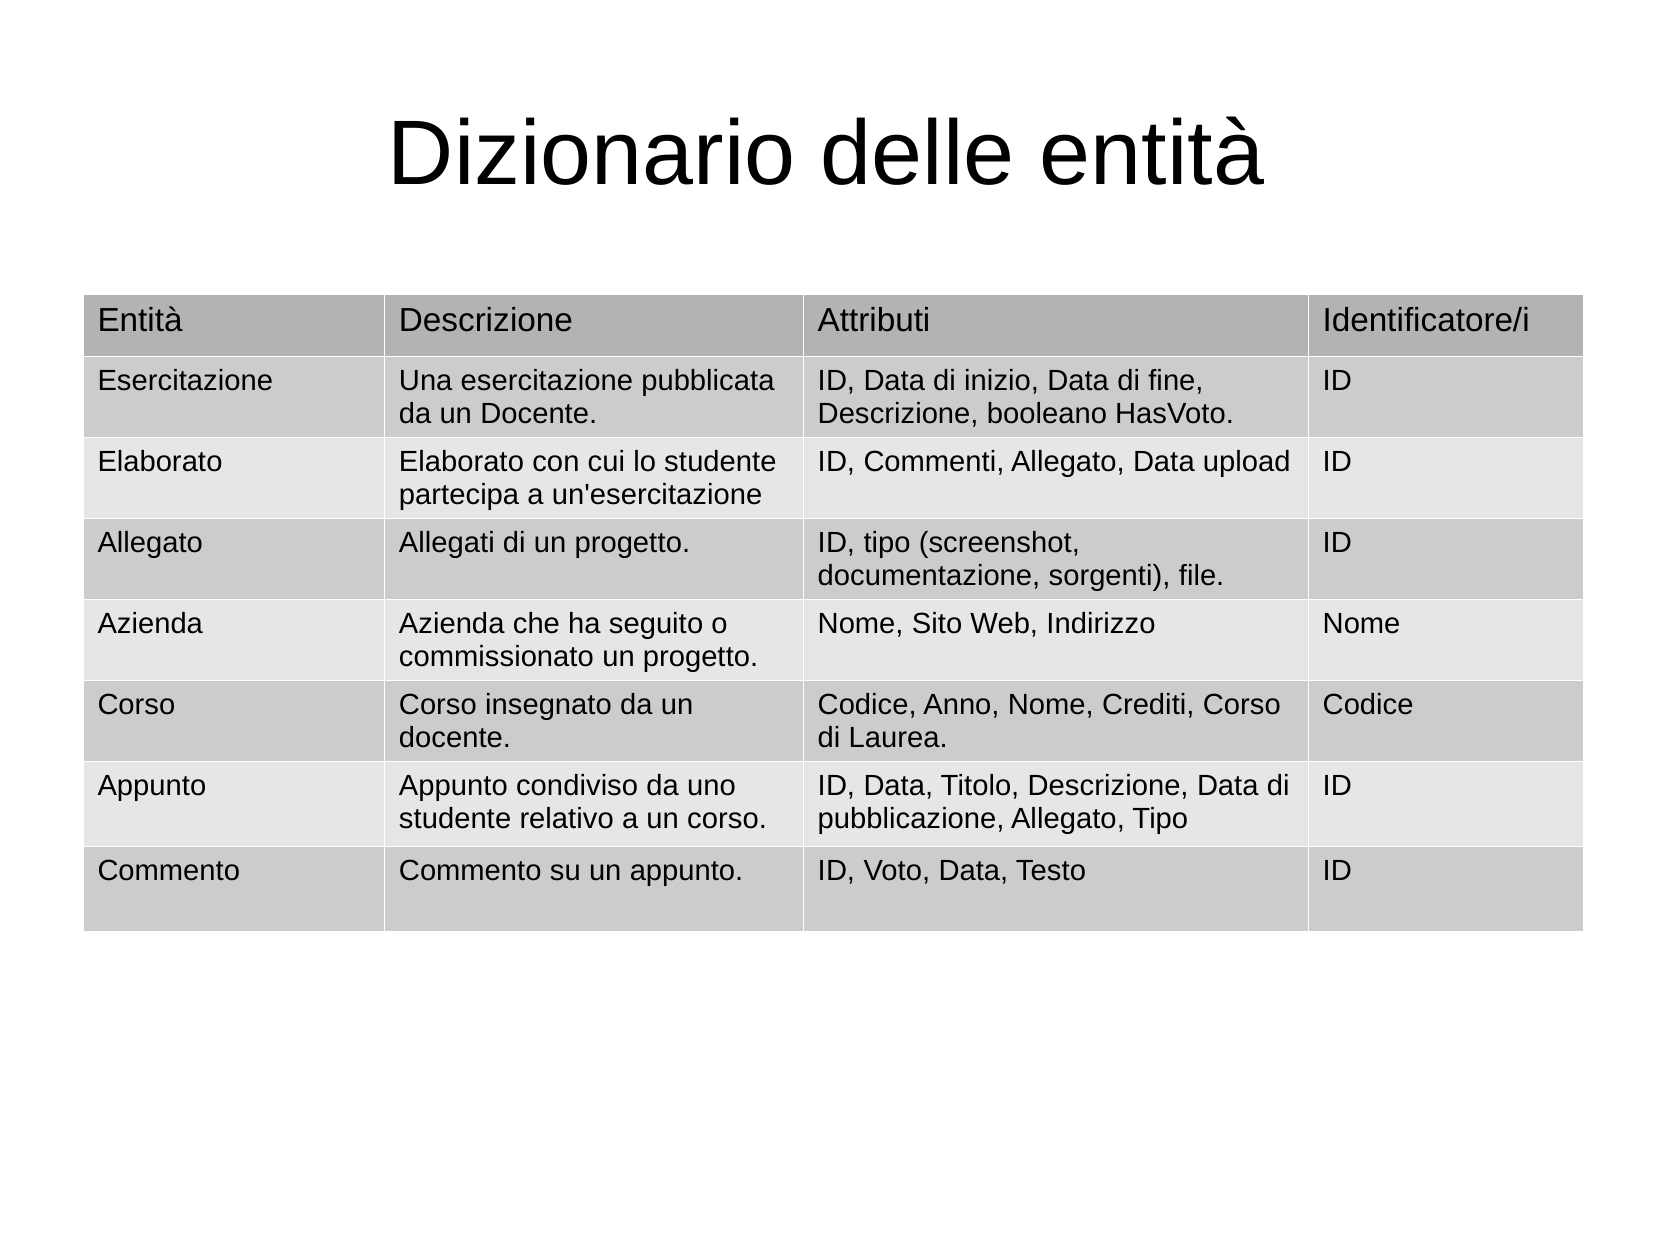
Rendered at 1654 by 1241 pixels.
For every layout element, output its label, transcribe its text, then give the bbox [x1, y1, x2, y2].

table_cell Corso insegnato da un docente. [385, 681, 803, 761]
table_cell Codice, Anno, Nome, Crediti, Corso di Laurea. [804, 681, 1308, 761]
table_cell ID, Data, Titolo, Descrizione, Data di pubblicazione, Allegato, Tipo [804, 762, 1308, 846]
table_cell Commento [84, 847, 384, 931]
table_cell Appunto [84, 762, 384, 846]
table_cell ID [1309, 847, 1583, 931]
table_cell Esercitazione [84, 357, 384, 437]
table_cell ID [1309, 357, 1583, 437]
table_header Descrizione [385, 295, 803, 356]
table_header Identificatore/i [1309, 295, 1583, 356]
table_cell Elaborato con cui lo studente partecipa a un'esercitazione [385, 438, 803, 518]
table_cell ID [1309, 519, 1583, 599]
table_cell Appunto condiviso da uno studente relativo a un corso. [385, 762, 803, 846]
table_header Attributi [804, 295, 1308, 356]
table_cell Nome, Sito Web, Indirizzo [804, 600, 1308, 680]
table_cell ID, Data di inizio, Data di fine, Descrizione, booleano HasVoto. [804, 357, 1308, 437]
table_cell Azienda [84, 600, 384, 680]
table_cell Allegato [84, 519, 384, 599]
table_header Entità [84, 295, 384, 356]
table_cell ID [1309, 762, 1583, 846]
table_cell Nome [1309, 600, 1583, 680]
table_cell ID [1309, 438, 1583, 518]
table_cell Una esercitazione pubblicata da un Docente. [385, 357, 803, 437]
table_cell Commento su un appunto. [385, 847, 803, 931]
table_cell Corso [84, 681, 384, 761]
table_cell Azienda che ha seguito o commissionato un progetto. [385, 600, 803, 680]
title Dizionario delle entità [82, 49, 1571, 257]
table_cell ID, Voto, Data, Testo [804, 847, 1308, 931]
table_cell ID, Commenti, Allegato, Data upload [804, 438, 1308, 518]
table_cell ID, tipo (screenshot, documentazione, sorgenti), file. [804, 519, 1308, 599]
table_cell Codice [1309, 681, 1583, 761]
table_cell Allegati di un progetto. [385, 519, 803, 599]
table_cell Elaborato [84, 438, 384, 518]
